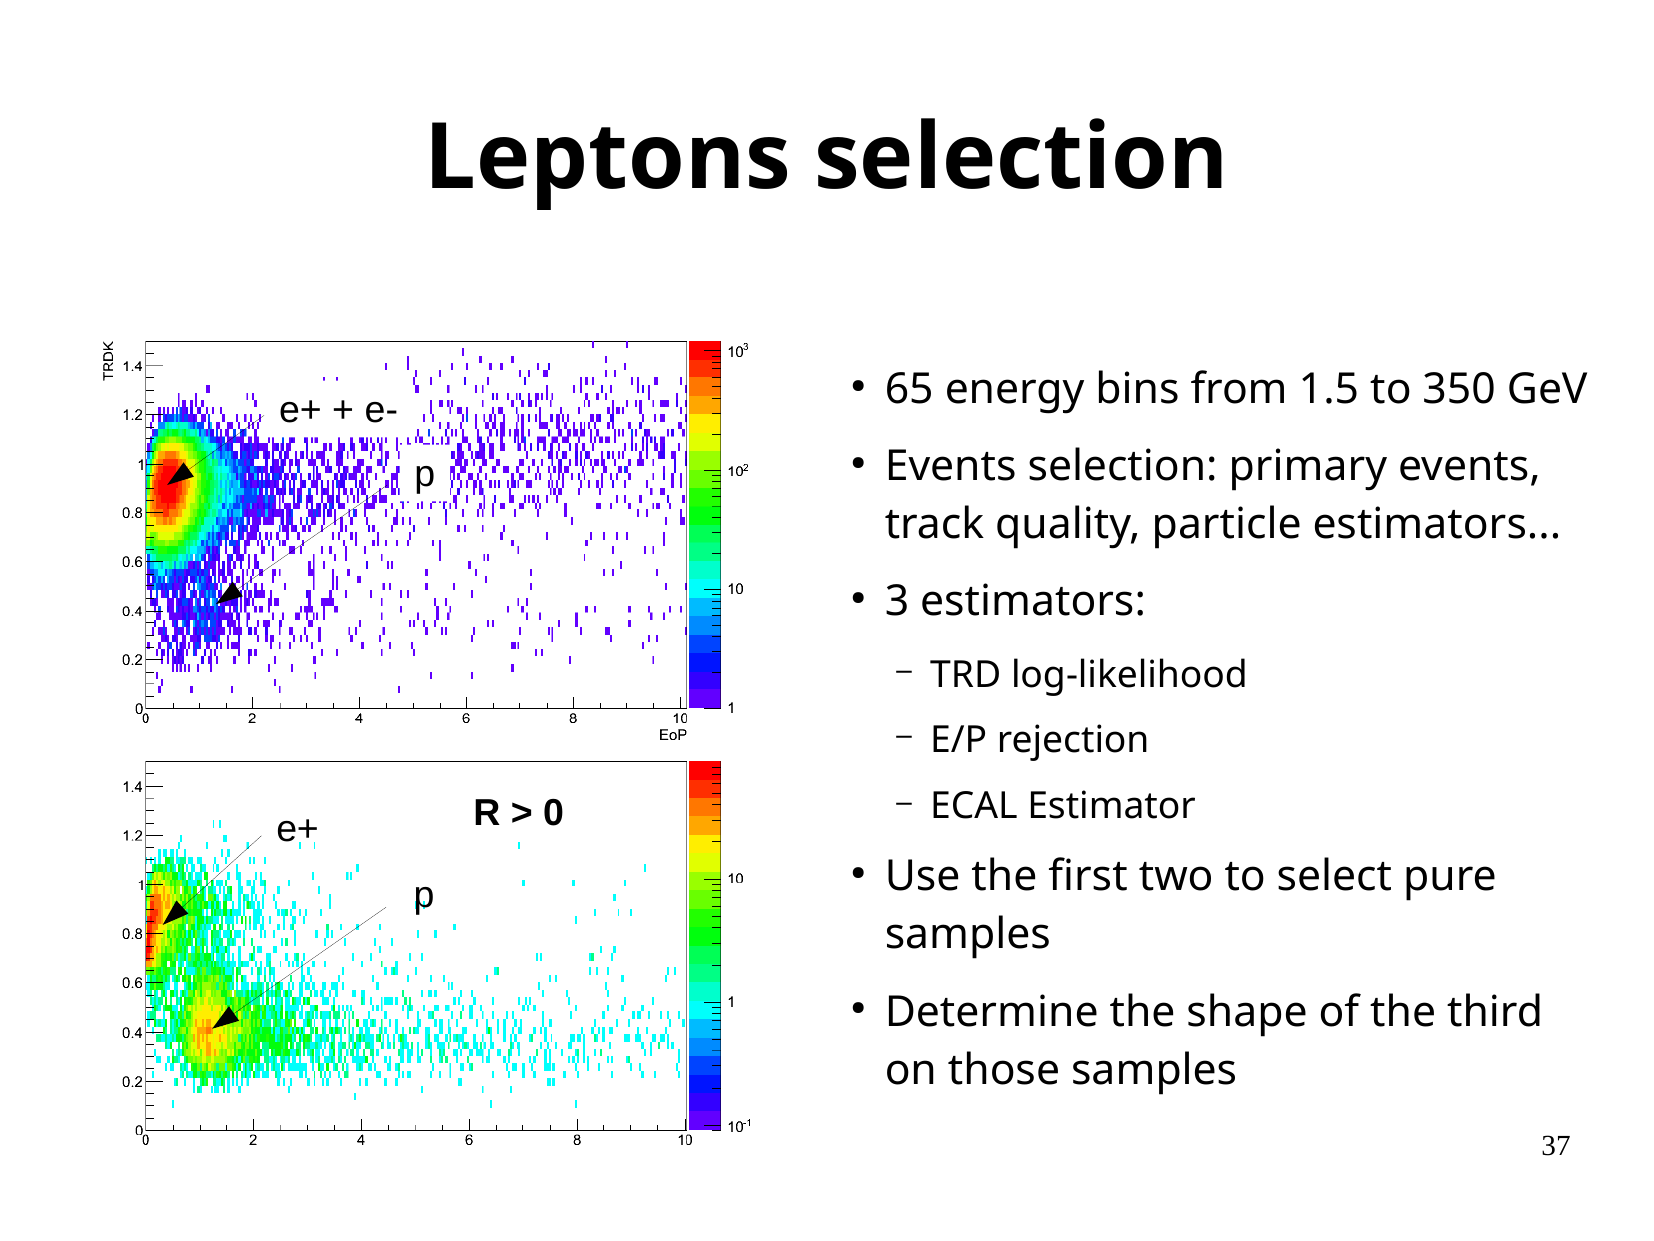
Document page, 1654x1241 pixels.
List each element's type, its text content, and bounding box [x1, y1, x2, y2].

text_box R > 0 [458, 783, 580, 841]
text_box p [398, 865, 451, 924]
title Leptons selection [82, 49, 1571, 257]
text_box e+ + e- [264, 380, 414, 438]
list 65 energy bins from 1.5 to 350 GeV Events selection: primary events, track quality, particle estimators... 3 estimators: TRD log-likelihood E/P rejection ECAL Estimator Use the first two to select pure samples Determine the shape of the third on those samples [839, 357, 1595, 1143]
text_box p [399, 444, 451, 502]
text_box e+ [261, 800, 335, 859]
picture [78, 295, 754, 1176]
